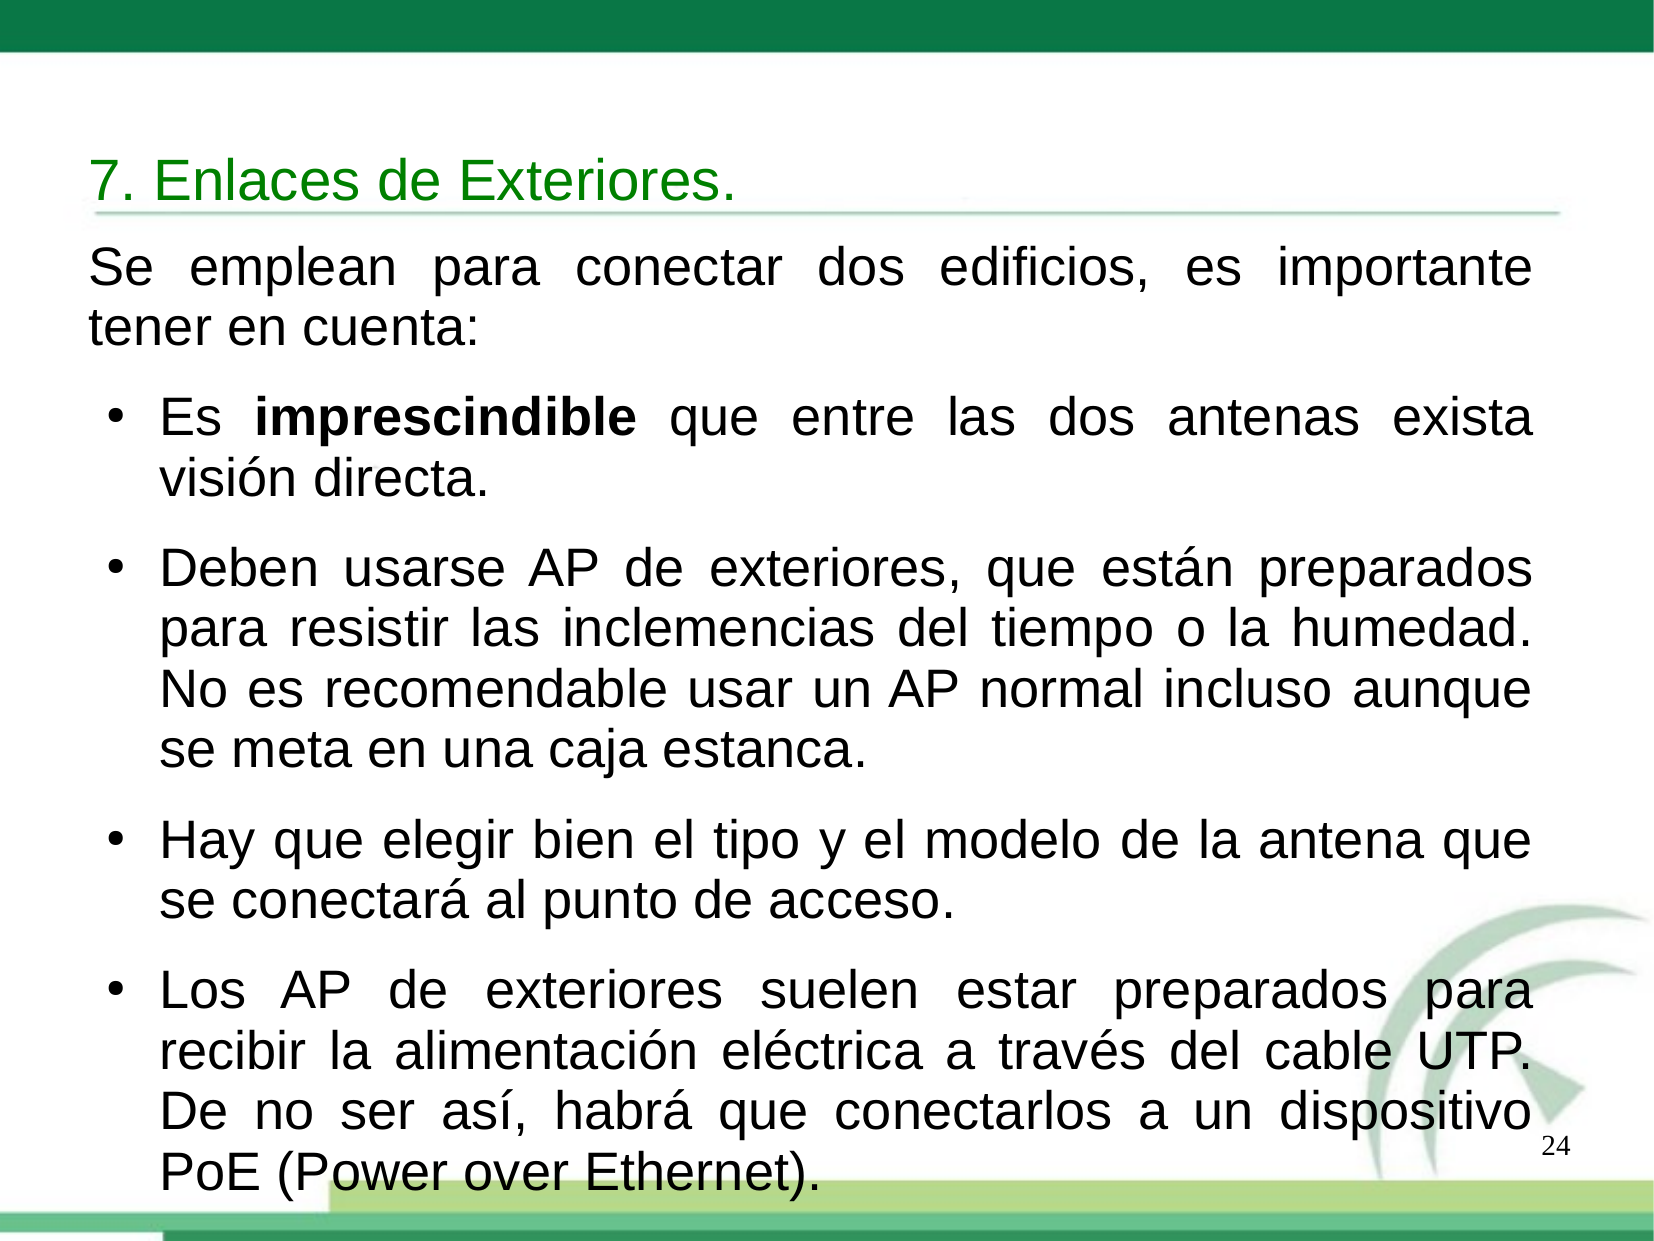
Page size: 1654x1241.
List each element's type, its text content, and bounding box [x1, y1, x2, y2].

text_box 7. Enlaces de Exteriores. [88, 147, 1565, 223]
picture [0, 0, 1654, 1241]
list Se emplean para conectar dos edificios, es importante tener en cuenta: Es imprescindible que entre las dos antenas exista visión directa. Deben usarse AP de exteriores, que están preparados para resistir las inclemencias del tiempo o la humedad. No es recomendable usar un AP normal incluso aunque se meta en una caja estanca. Hay que elegir bien el tipo y el modelo de la antena que se conectará al punto de acceso. Los AP de exteriores suelen estar preparados para recibir la alimentación eléctrica a través del cable UTP. De no ser así, habrá que conectarlos a un dispositivo PoE (Power over Ethernet). [88, 236, 1536, 1204]
